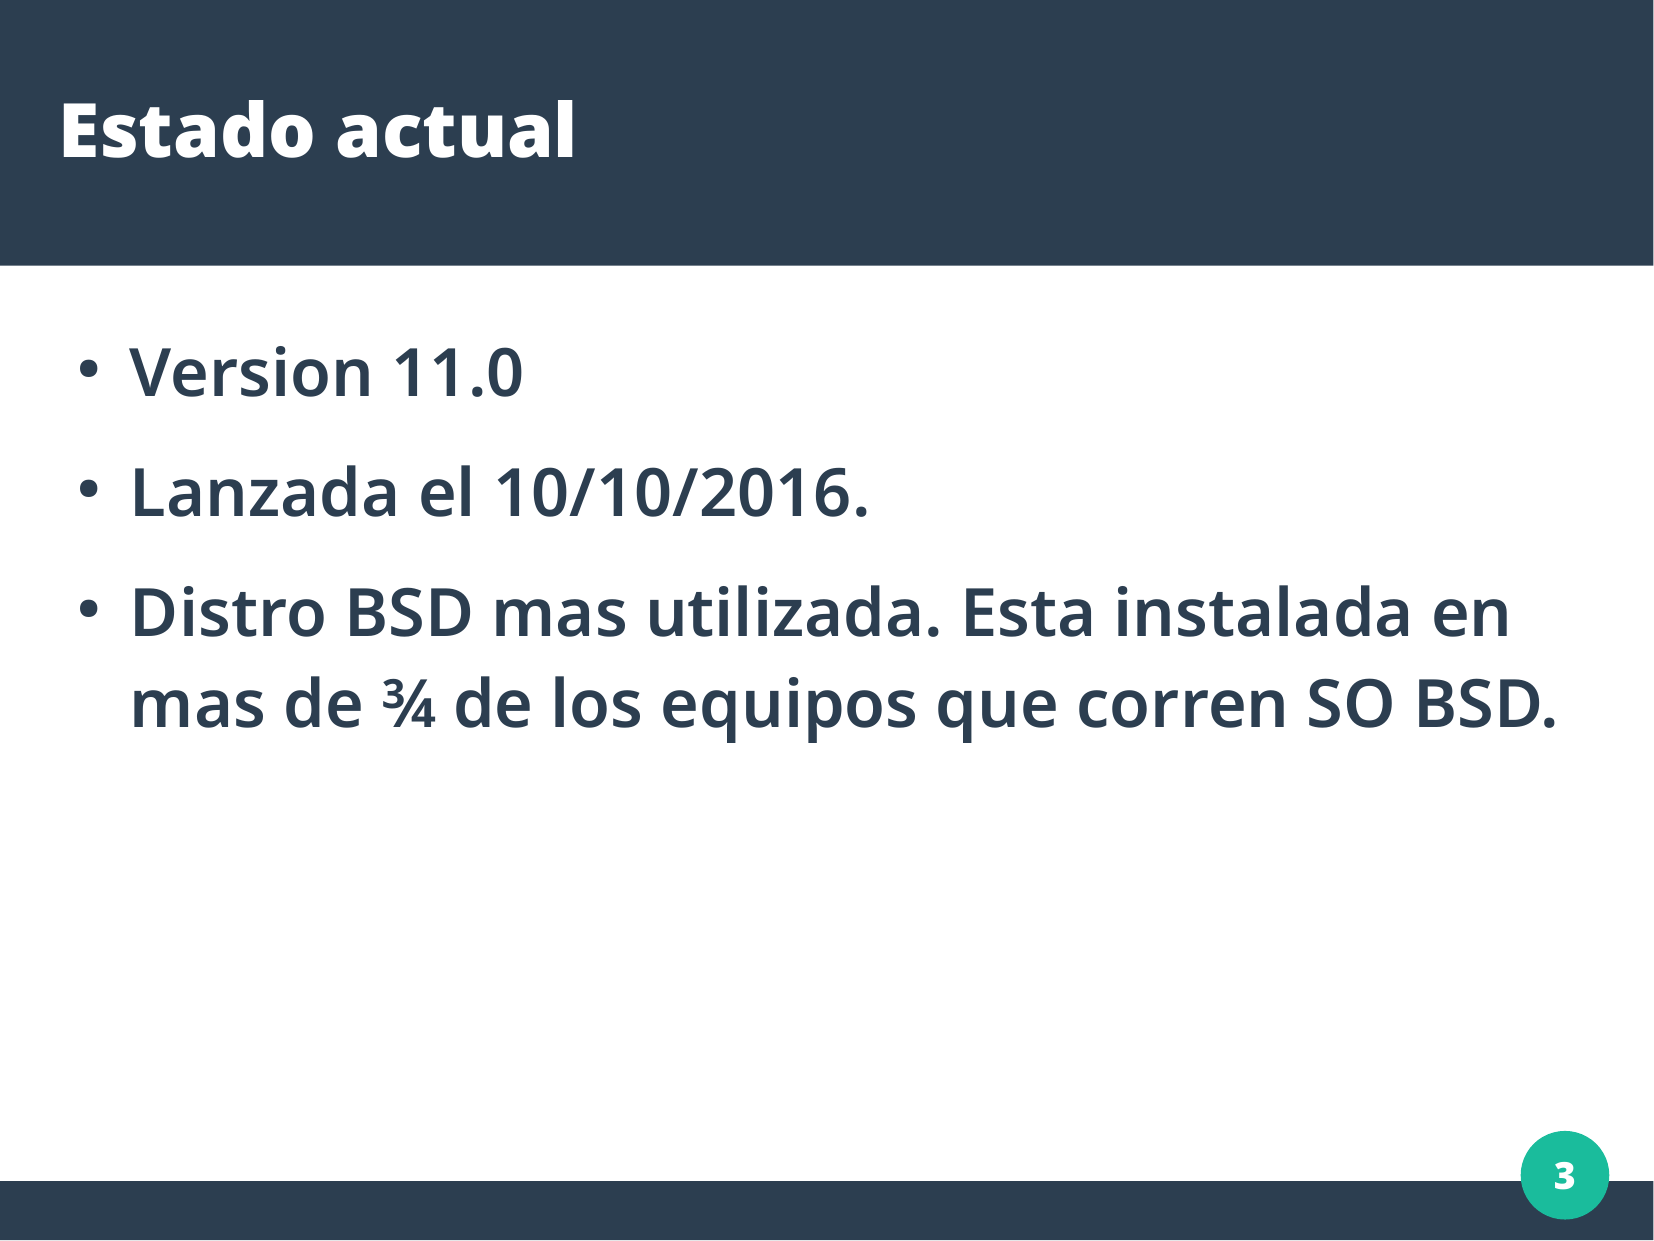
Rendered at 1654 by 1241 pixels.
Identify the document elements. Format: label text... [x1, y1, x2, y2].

title Estado actual [59, 49, 1595, 207]
list Version 11.0 Lanzada el 10/10/2016. Distro BSD mas utilizada. Esta instalada en mas de ¾ de los equipos que corren SO BSD. [59, 324, 1595, 1152]
